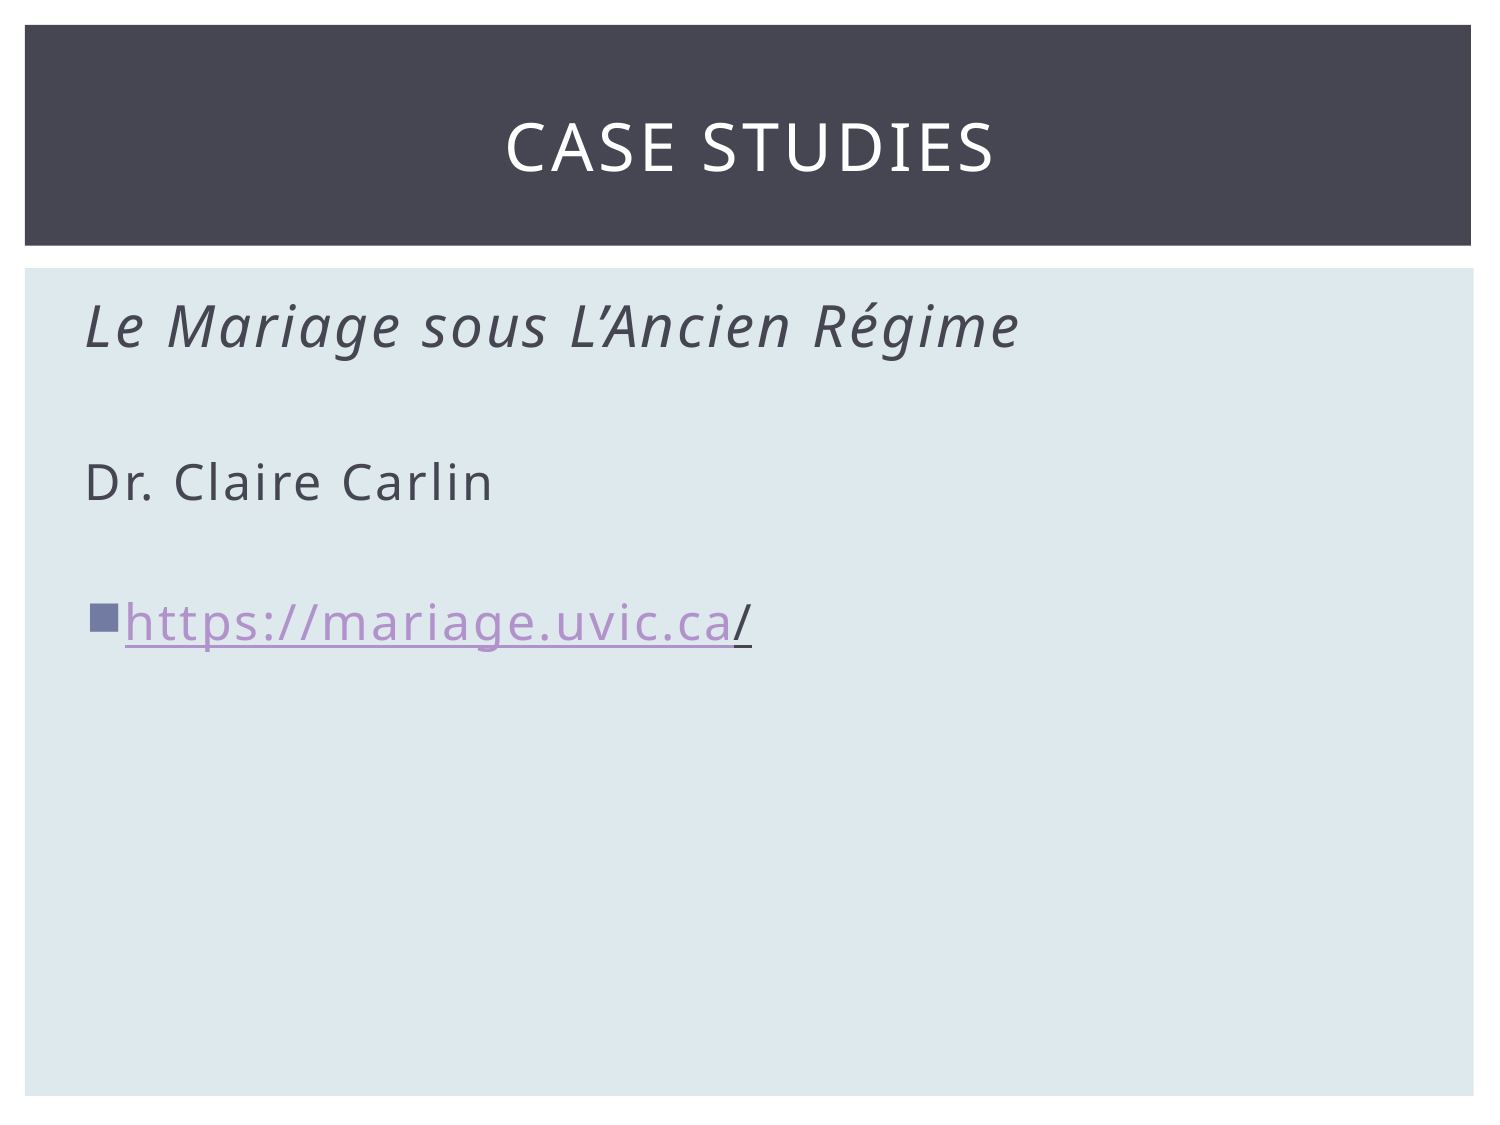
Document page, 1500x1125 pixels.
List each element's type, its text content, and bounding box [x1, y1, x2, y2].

list Le Mariage sous L’Ancien Régime Dr. Claire Carlin https://mariage.uvic.ca/ [62, 281, 1442, 1005]
title Case studies [62, 58, 1438, 232]
